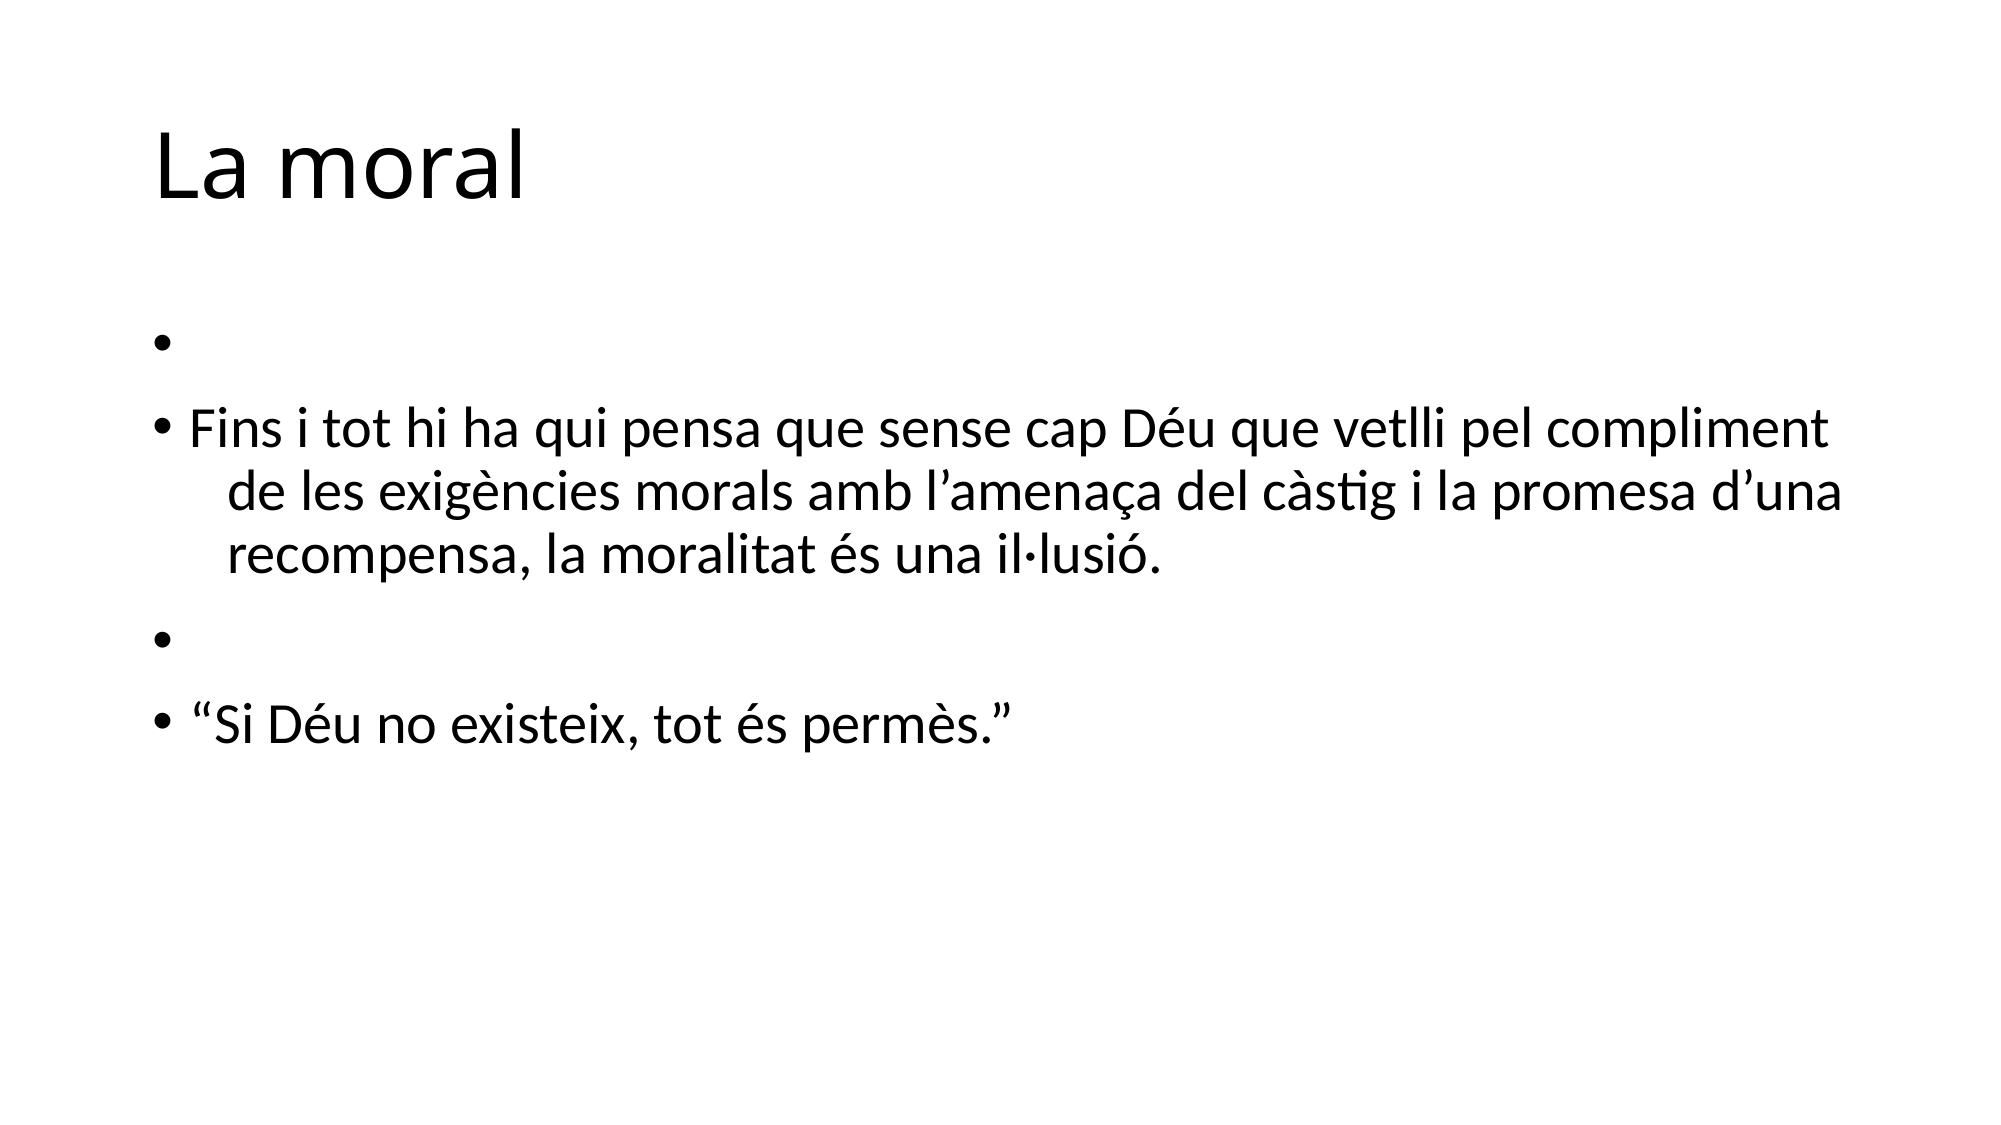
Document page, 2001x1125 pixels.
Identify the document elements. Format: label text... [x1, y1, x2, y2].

list Fins i tot hi ha qui pensa que sense cap Déu que vetlli pel compliment de les exigències morals amb l’amenaça del càstig i la promesa d’una recompensa, la moralitat és una il·lusió. “Si Déu no existeix, tot és permès.” [137, 299, 1863, 1014]
title La moral [137, 59, 1863, 278]
